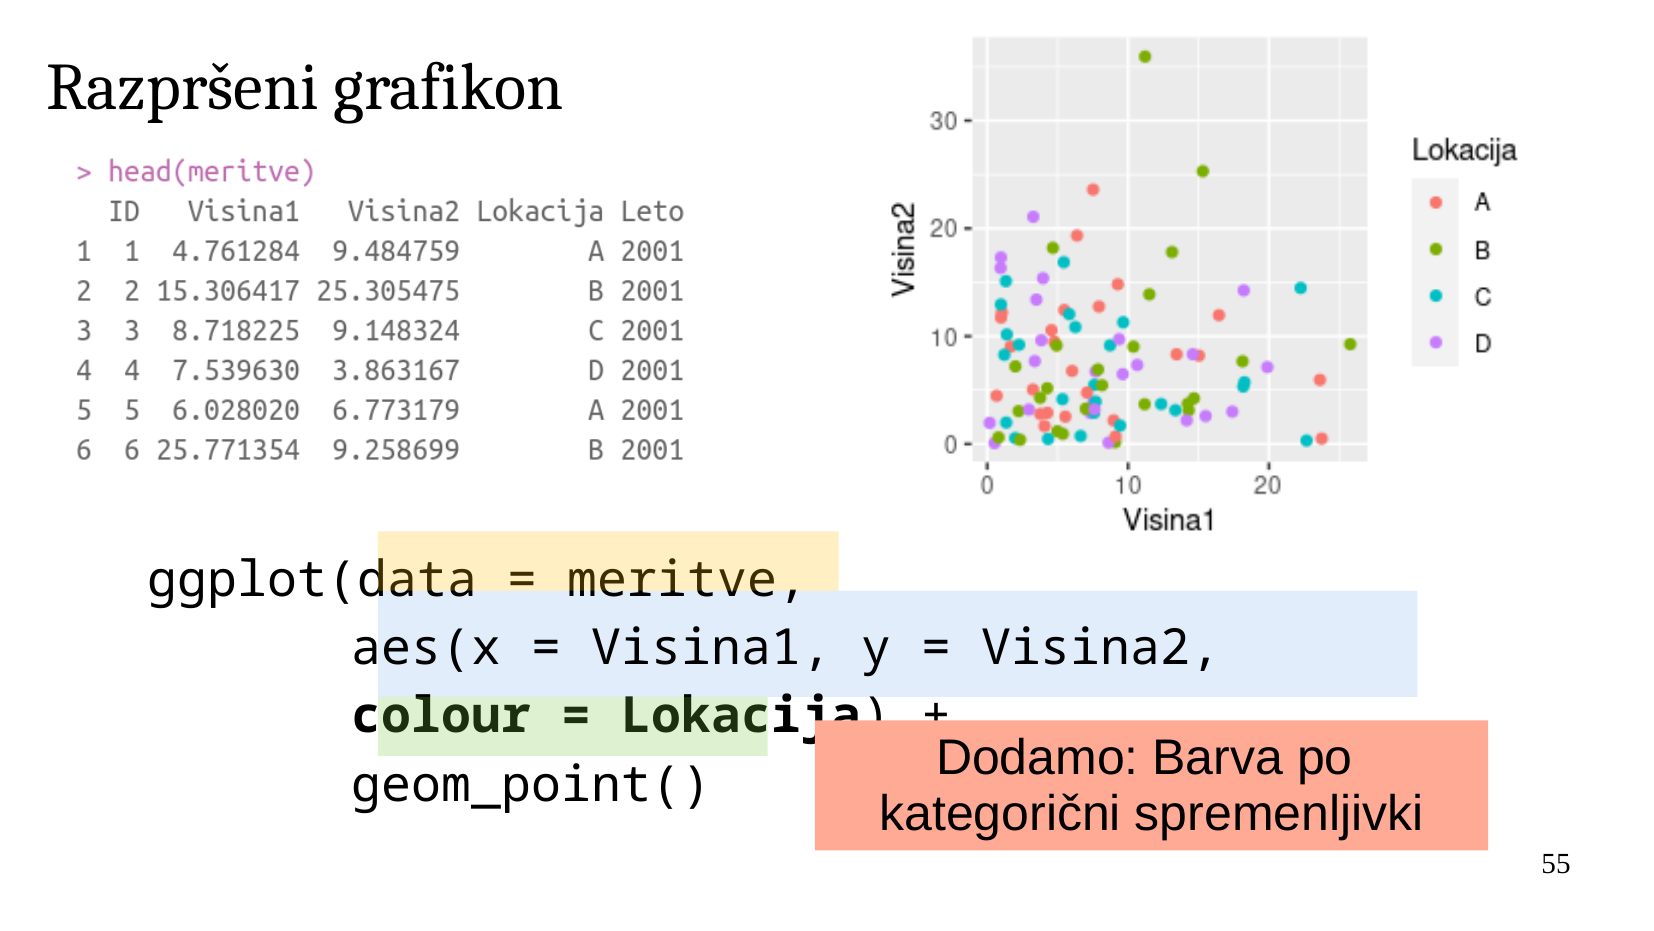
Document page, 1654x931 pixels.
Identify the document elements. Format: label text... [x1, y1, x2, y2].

picture [70, 155, 697, 473]
text_box Dodamo: Barva po kategorični spremenljivki [814, 720, 1489, 851]
text_box [377, 696, 768, 756]
text_box [377, 531, 839, 591]
picture [878, 23, 1548, 553]
title Razpršeni grafikon [46, 33, 878, 142]
list ggplot(data = meritve, aes(x = Visina1, y = Visina2, colour = Lokacija) + geom_point() [82, 542, 1571, 886]
